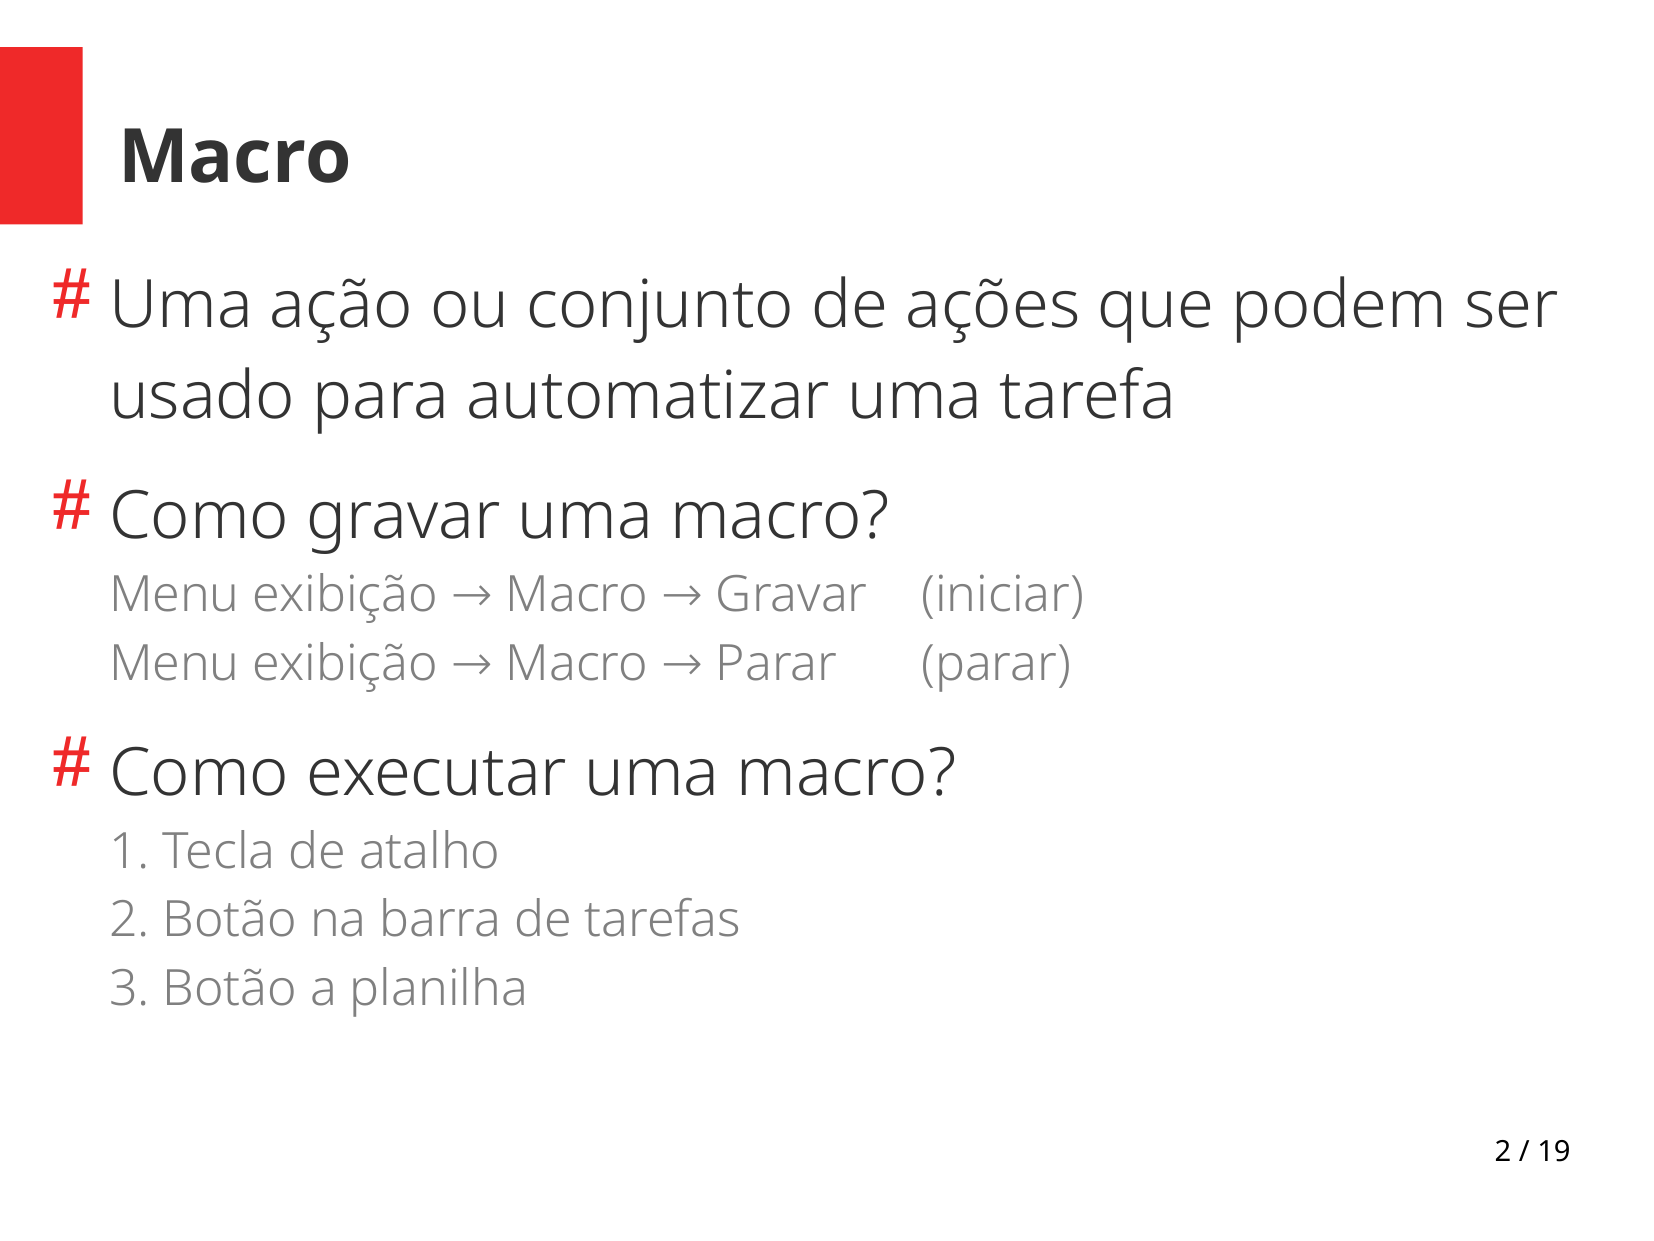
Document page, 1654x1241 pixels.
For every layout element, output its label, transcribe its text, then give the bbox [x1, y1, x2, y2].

list Uma ação ou conjunto de ações que podem ser usado para automatizar uma tarefa Como gravar uma macro? Menu exibição → Macro → Gravar (iniciar) Menu exibição → Macro → Parar (parar) Como executar uma macro? 1. Tecla de atalho 2. Botão na barra de tarefas 3. Botão a planilha [35, 256, 1607, 1074]
title Macro [118, 49, 1571, 256]
